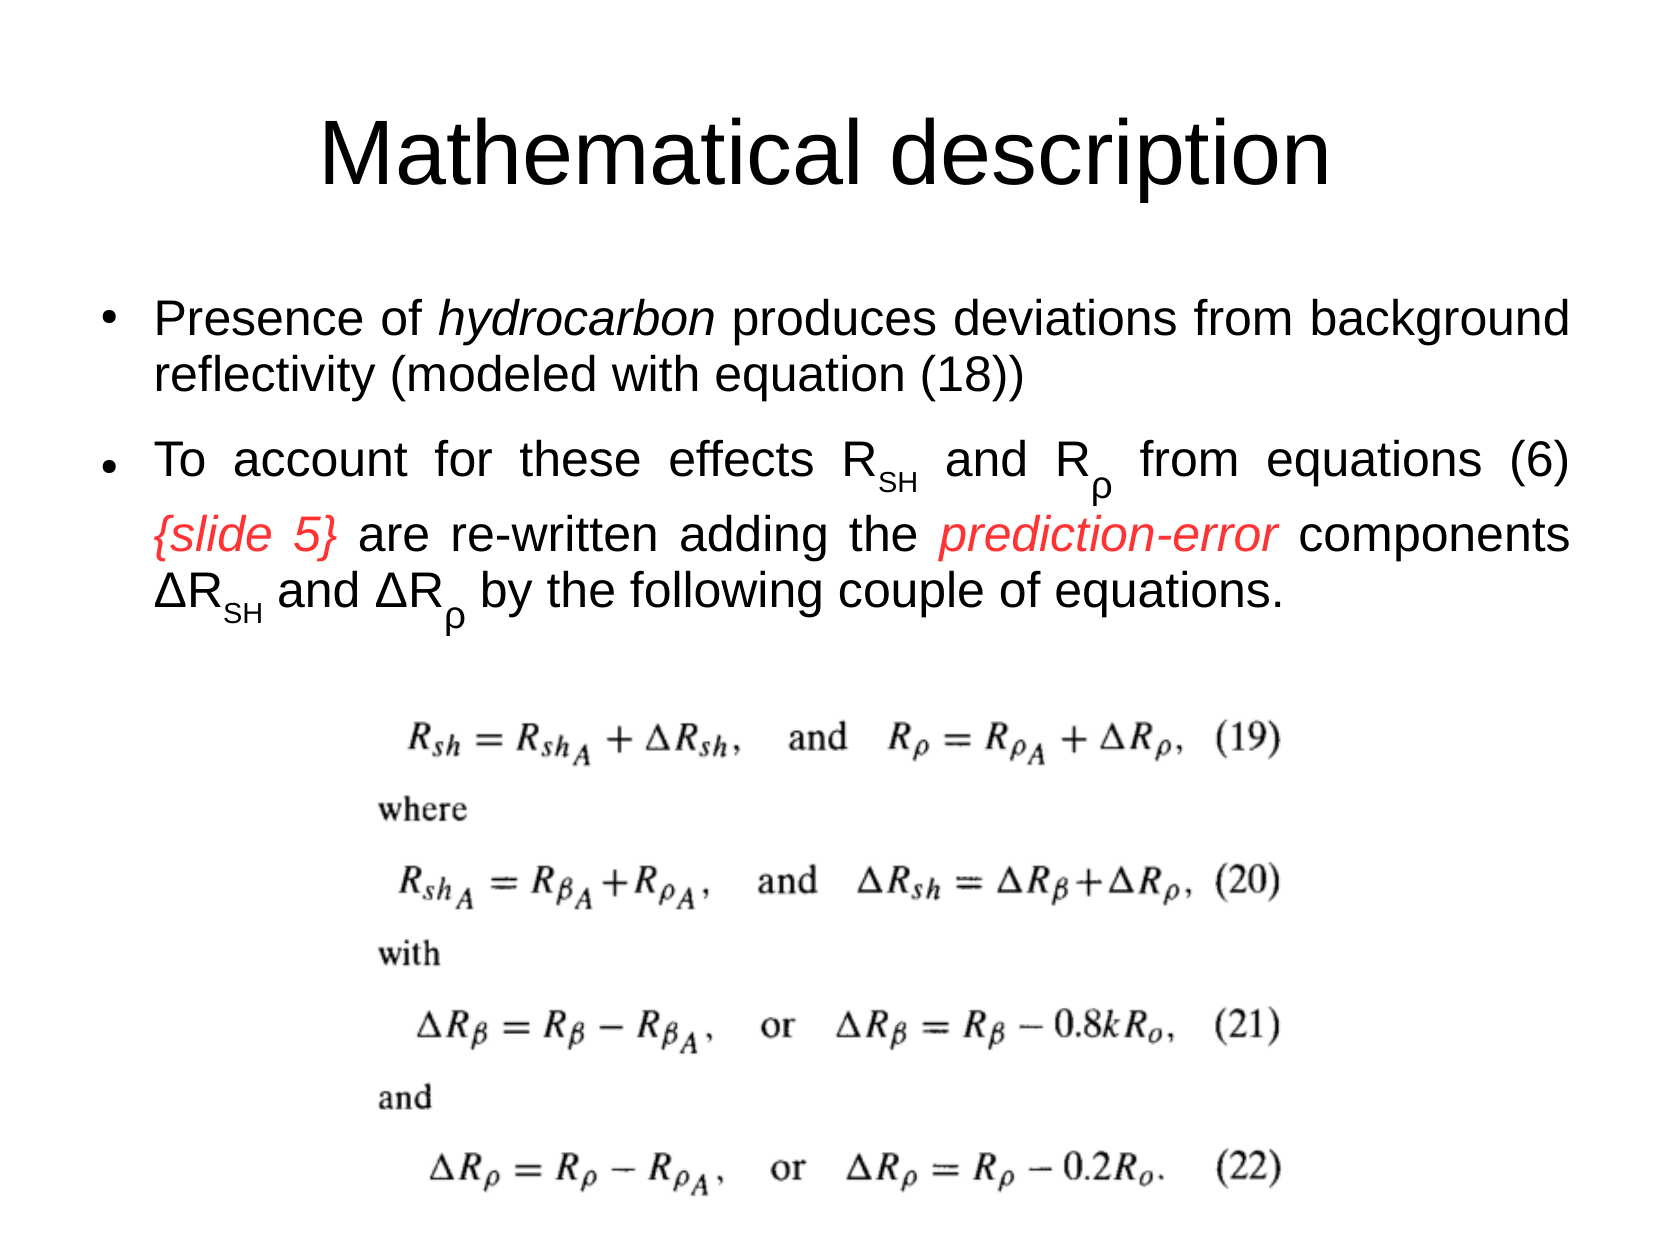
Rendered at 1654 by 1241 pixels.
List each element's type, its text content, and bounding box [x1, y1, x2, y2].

title Mathematical description [82, 49, 1571, 257]
picture [375, 704, 1306, 1198]
list Presence of hydrocarbon produces deviations from background reflectivity (modeled with equation (18)) To account for these effects RSH and Rρ from equations (6) {slide 5} are re-written adding the prediction-error components ΔRSH and ΔRρ by the following couple of equations. [82, 290, 1571, 1010]
